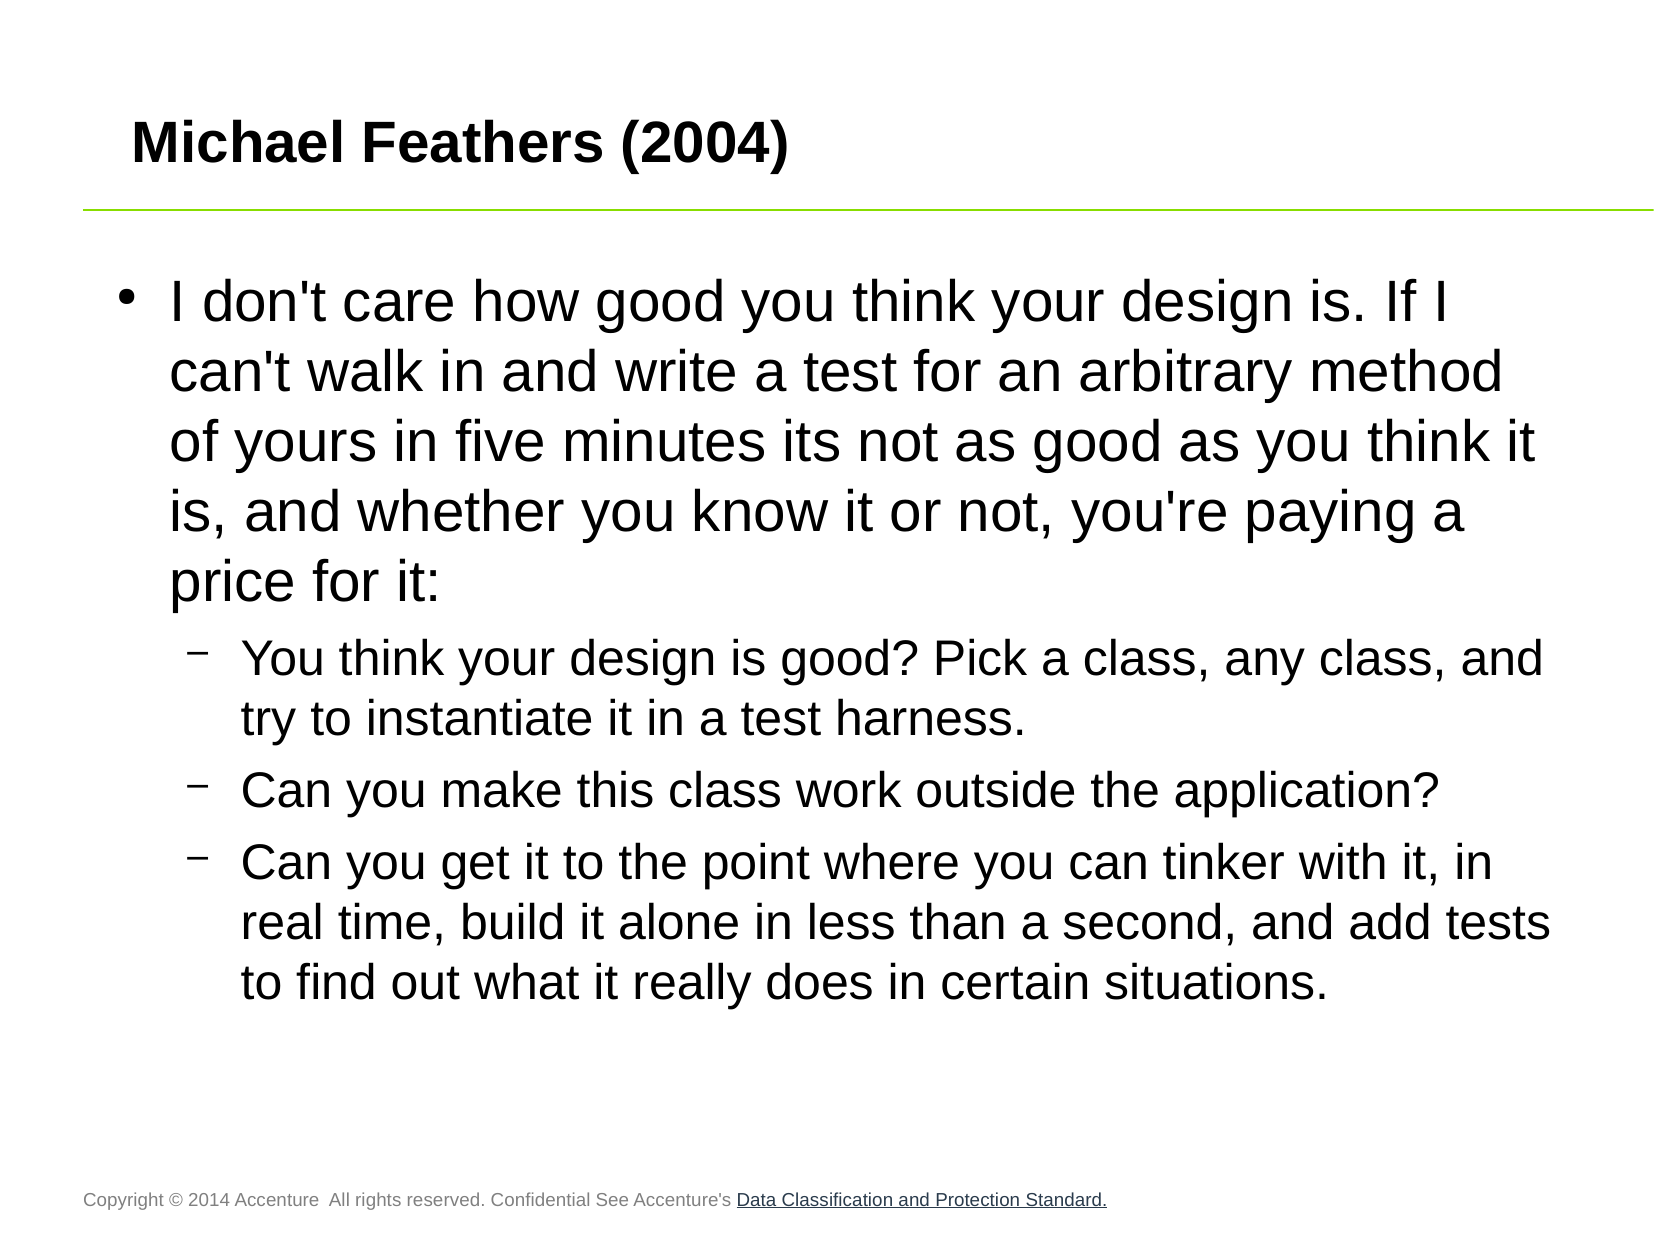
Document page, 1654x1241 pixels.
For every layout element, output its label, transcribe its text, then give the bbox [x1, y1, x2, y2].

title Michael Feathers (2004) [81, 68, 1654, 211]
list I don't care how good you think your design is. If I can't walk in and write a test for an arbitrary method of yours in five minutes its not as good as you think it is, and whether you know it or not, you're paying a price for it: You think your design is good? Pick a class, any class, and try to instantiate it in a test harness. Can you make this class work outside the application? Can you get it to the point where you can tinker with it, in real time, build it alone in less than a second, and add tests to find out what it really does in certain situations. [84, 255, 1573, 1166]
